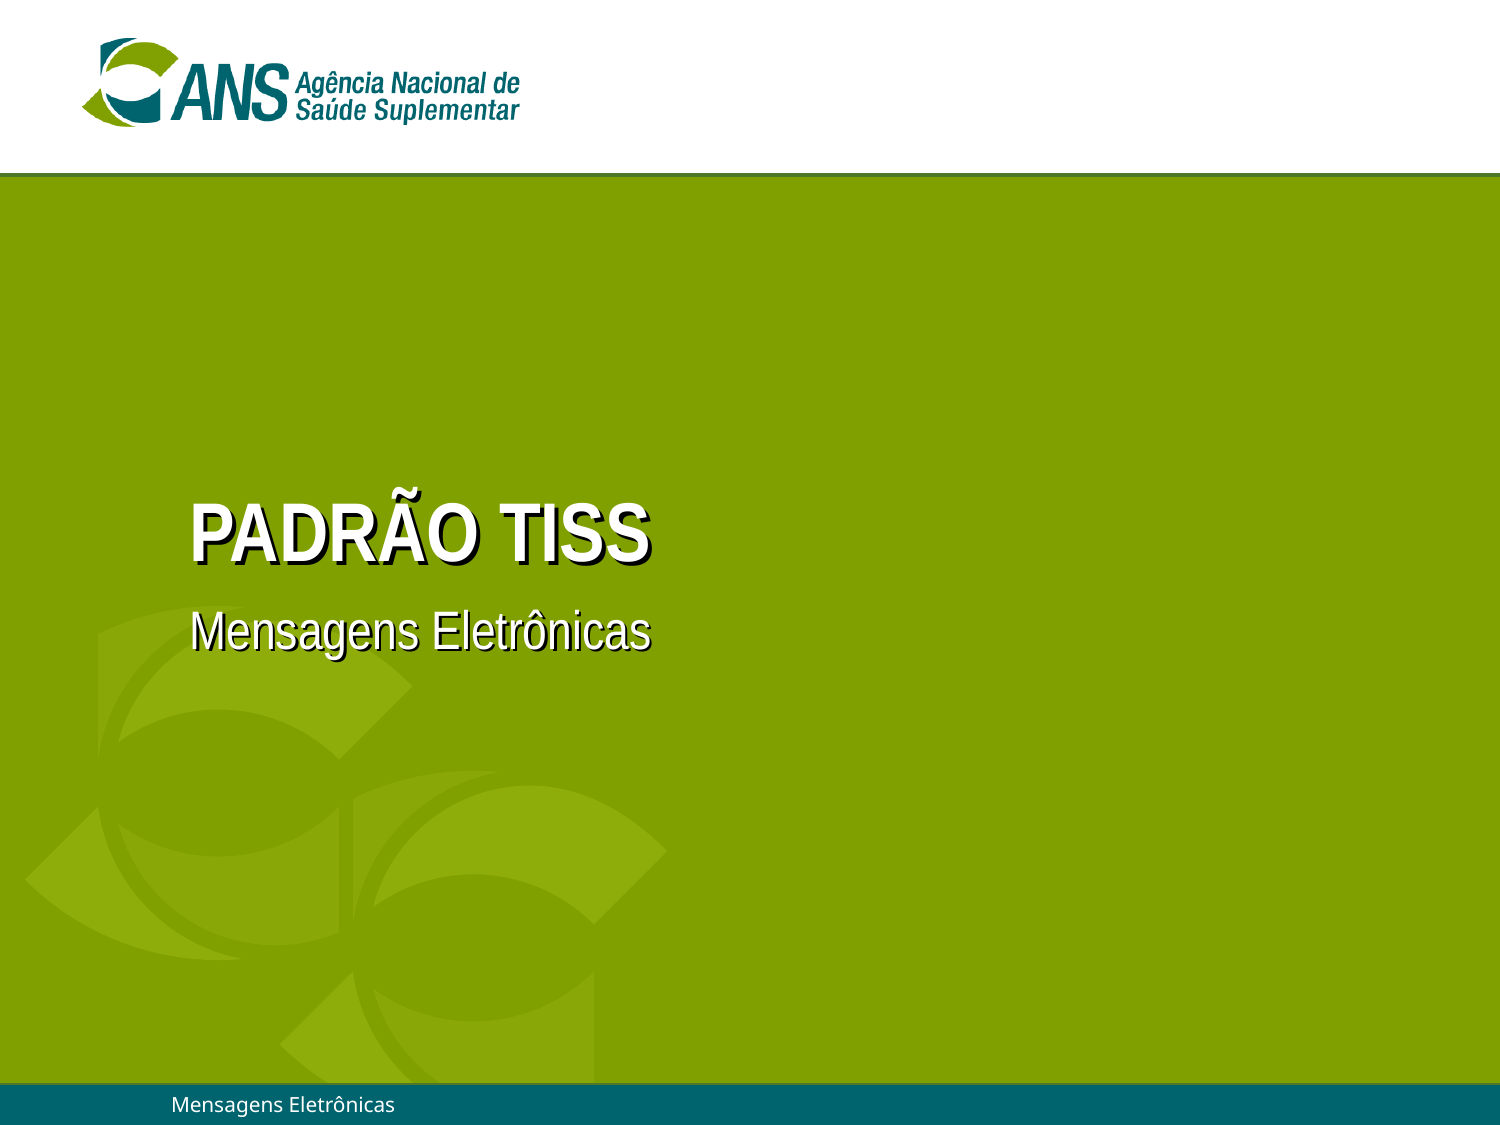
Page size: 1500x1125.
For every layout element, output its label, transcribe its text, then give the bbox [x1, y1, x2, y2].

title PADRÃO TISS [174, 337, 1425, 587]
subtitle Mensagens Eletrônicas [174, 587, 1425, 738]
picture [82, 38, 520, 127]
